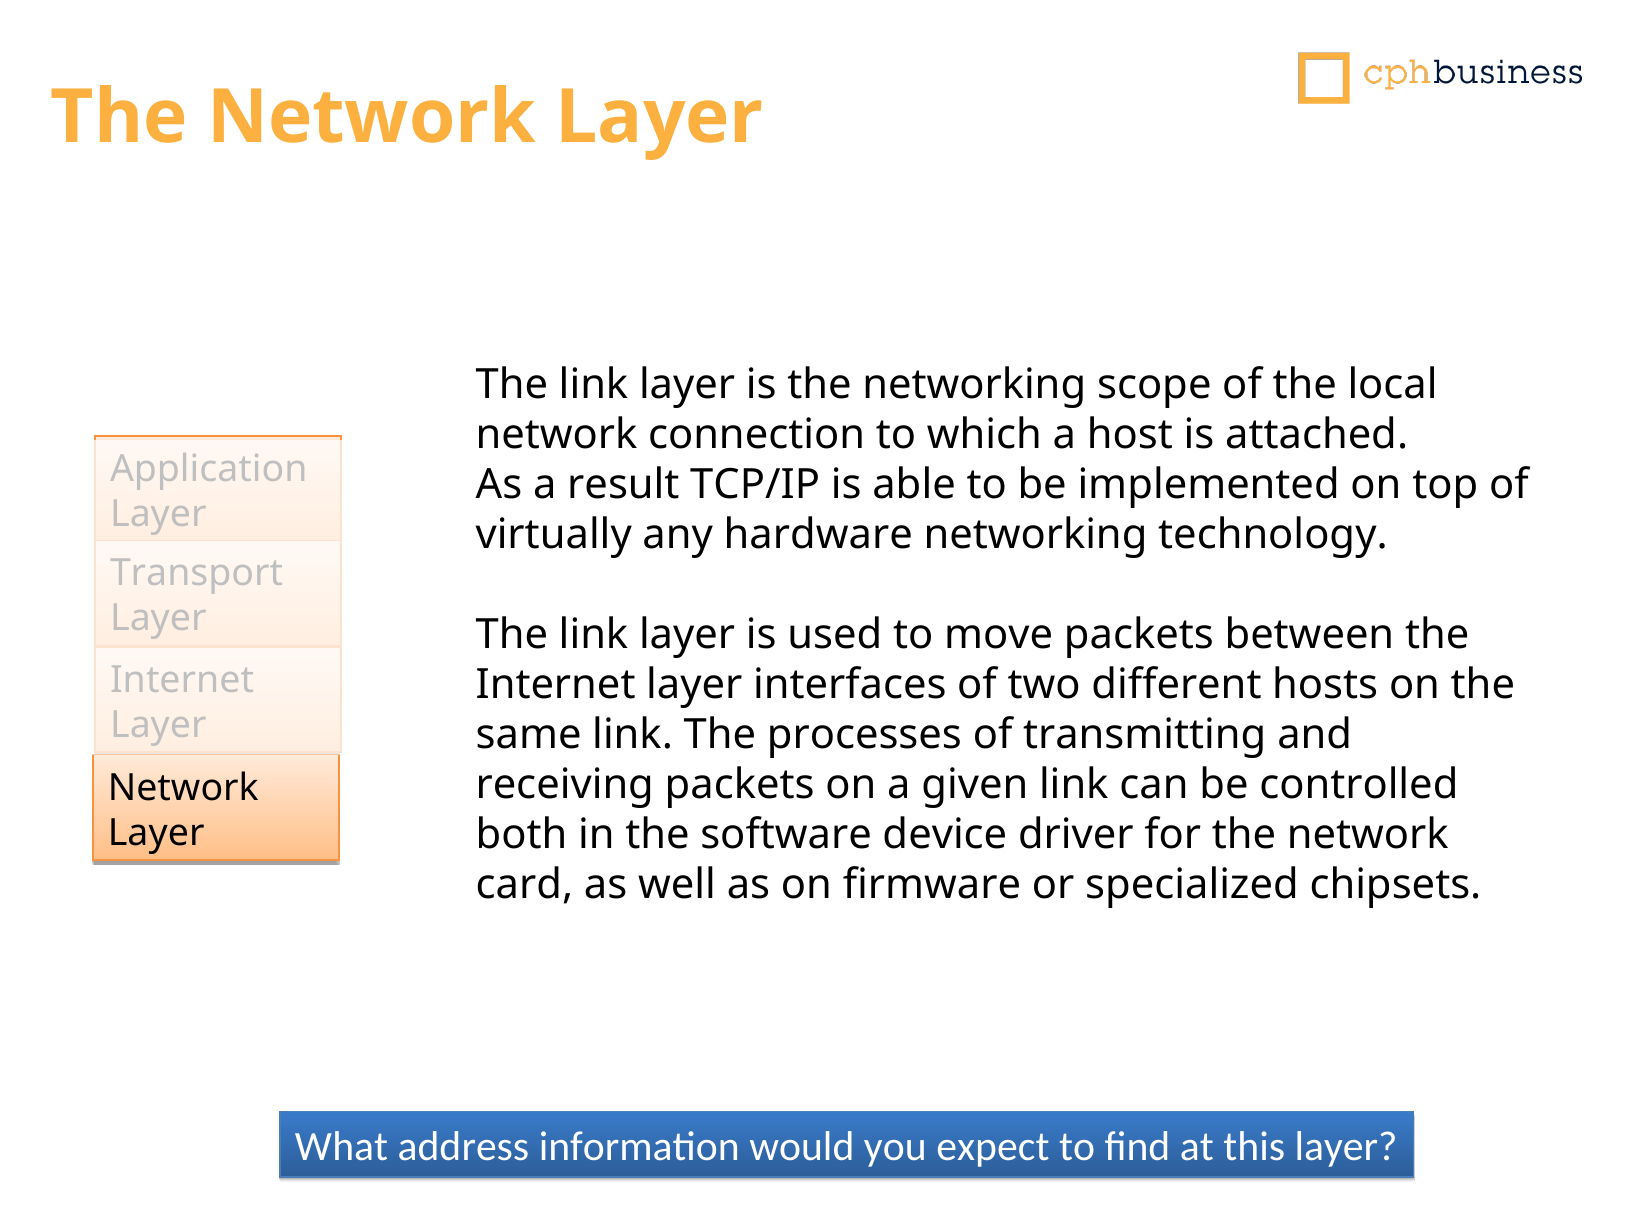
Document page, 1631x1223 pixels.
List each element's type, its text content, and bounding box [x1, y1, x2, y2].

text_box Network Layer [93, 755, 340, 861]
text_box The link layer is the networking scope of the local network connection to which a host is attached. As a result TCP/IP is able to be implemented on top of virtually any hardware networking technology. The link layer is used to move packets between the Internet layer interfaces of two different hosts on the same link. The processes of transmitting and receiving packets on a given link can be controlled both in the software device driver for the network card, as well as on firmware or specialized chipsets. [460, 349, 1554, 915]
text_box The Network Layer [36, 59, 1371, 183]
picture [1247, 1, 1631, 155]
text_box Application Layer [95, 435, 342, 439]
text_box What address information would you expect to find at this layer? [280, 1111, 1414, 1177]
text_box [80, 439, 352, 755]
